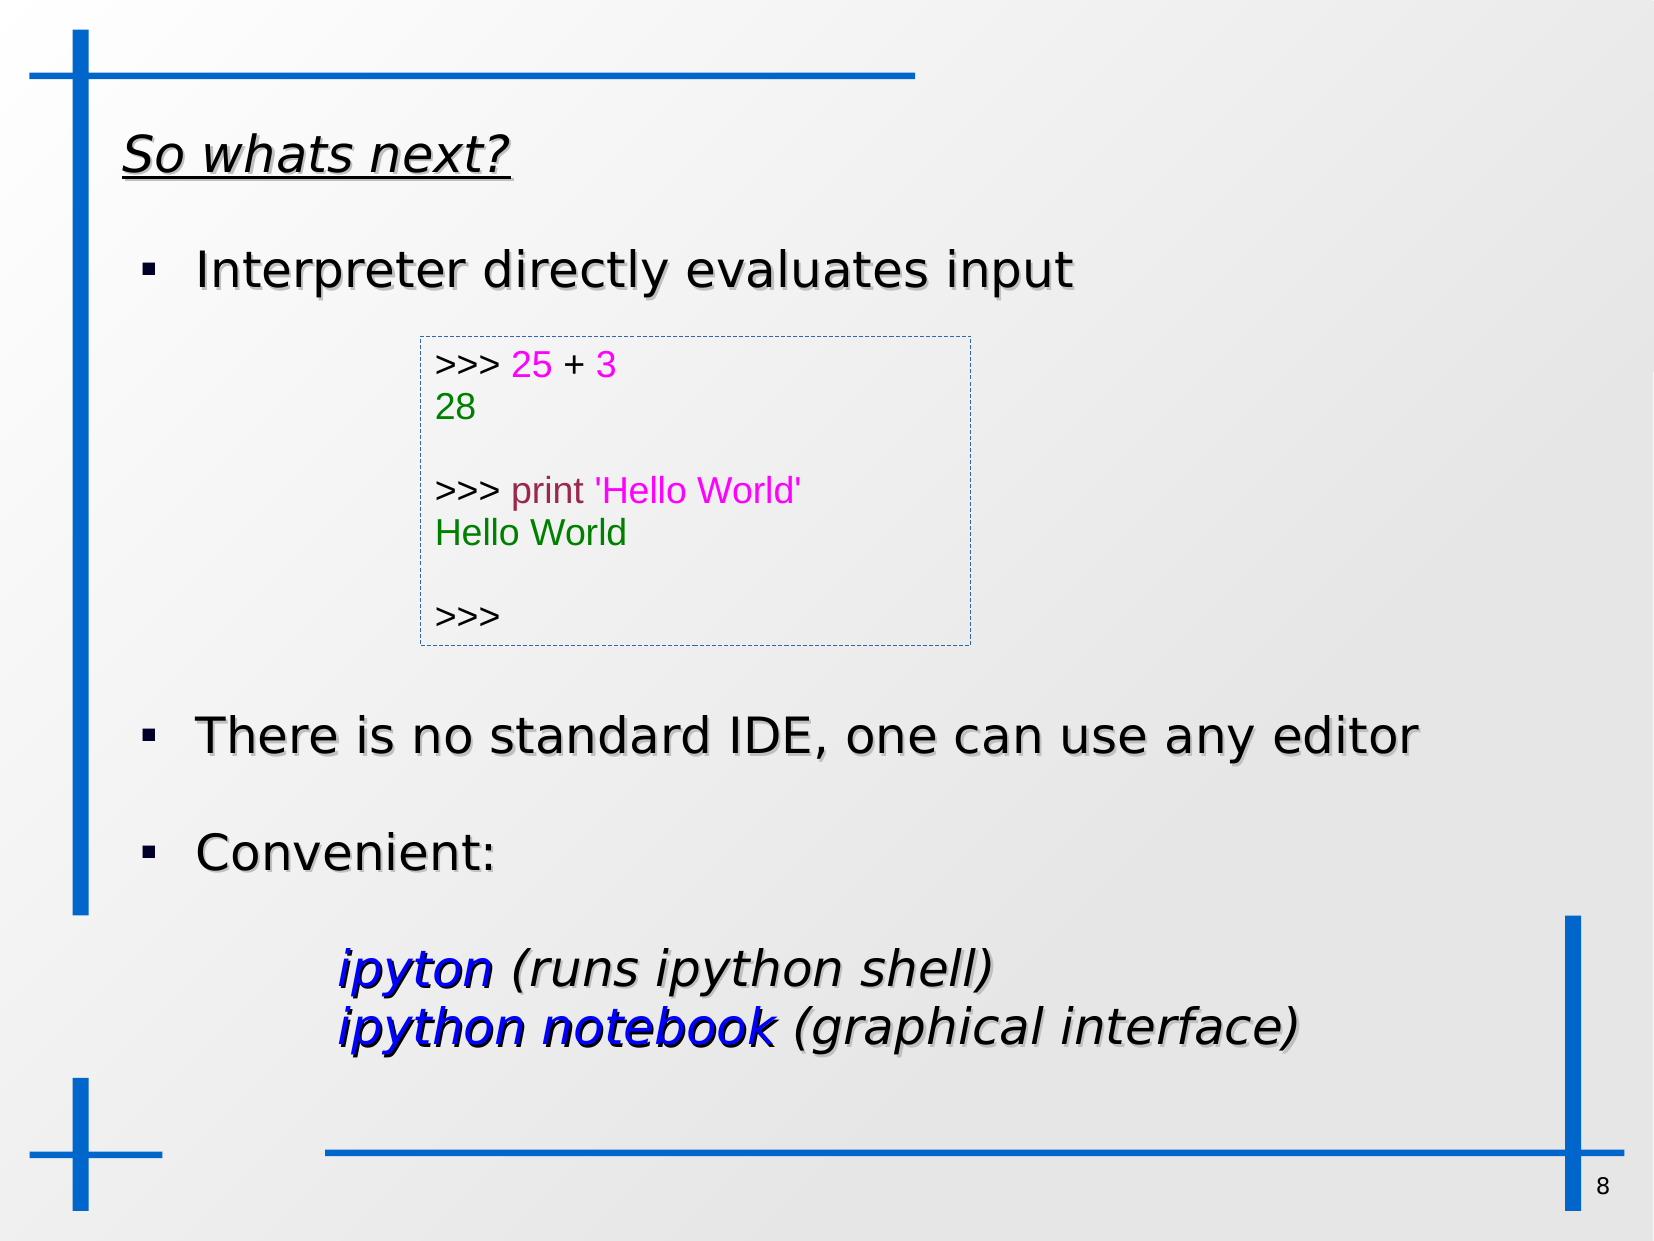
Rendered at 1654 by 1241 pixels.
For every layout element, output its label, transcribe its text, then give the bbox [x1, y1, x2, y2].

text_box >>> 25 + 3 28 >>> print 'Hello World' Hello World >>> [420, 336, 971, 646]
title So whats next? [122, 91, 1524, 219]
list Interpreter directly evaluates input There is no standard IDE, one can use any editor Convenient: ipyton (runs ipython shell) ipython notebook (graphical interface) [124, 241, 1526, 1133]
